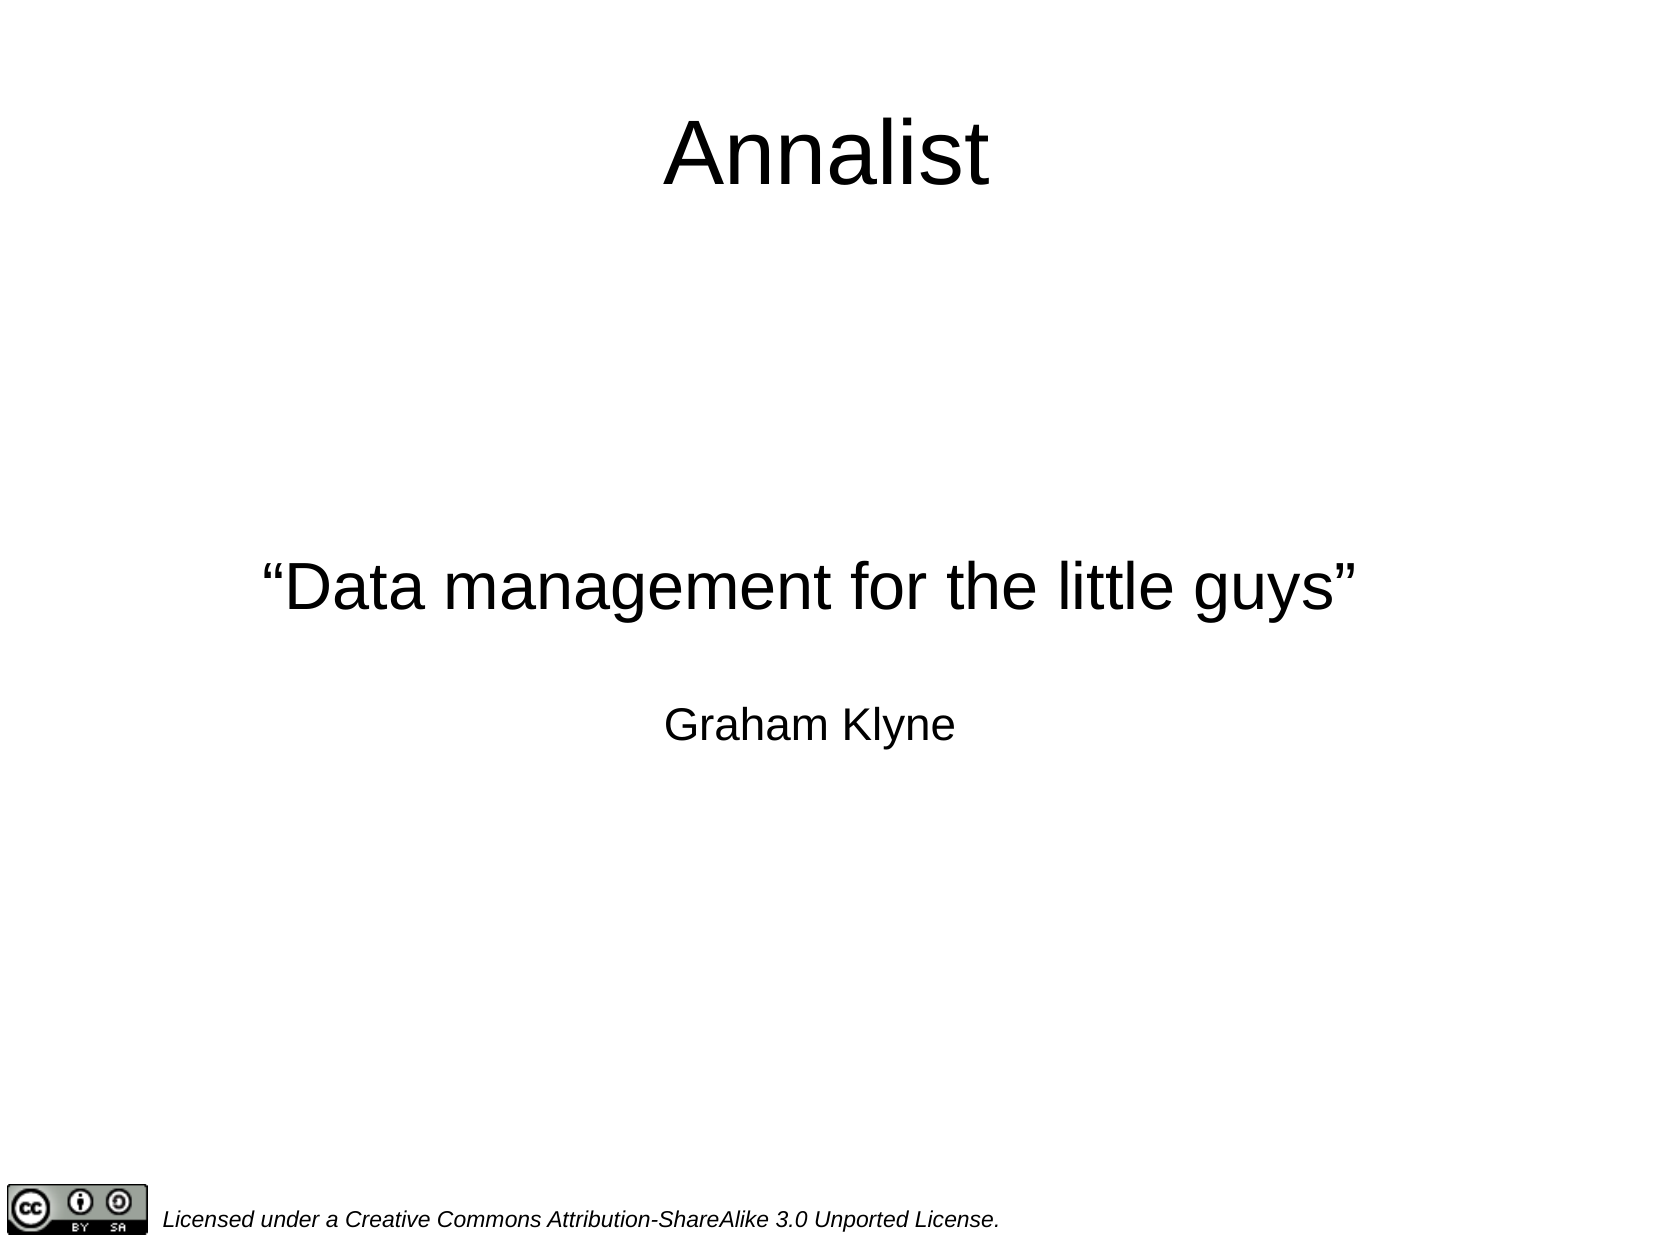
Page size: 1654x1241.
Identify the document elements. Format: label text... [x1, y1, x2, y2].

title Annalist [82, 49, 1571, 257]
picture [7, 1184, 148, 1235]
subtitle “Data management for the little guys” Graham Klyne [82, 290, 1538, 1010]
